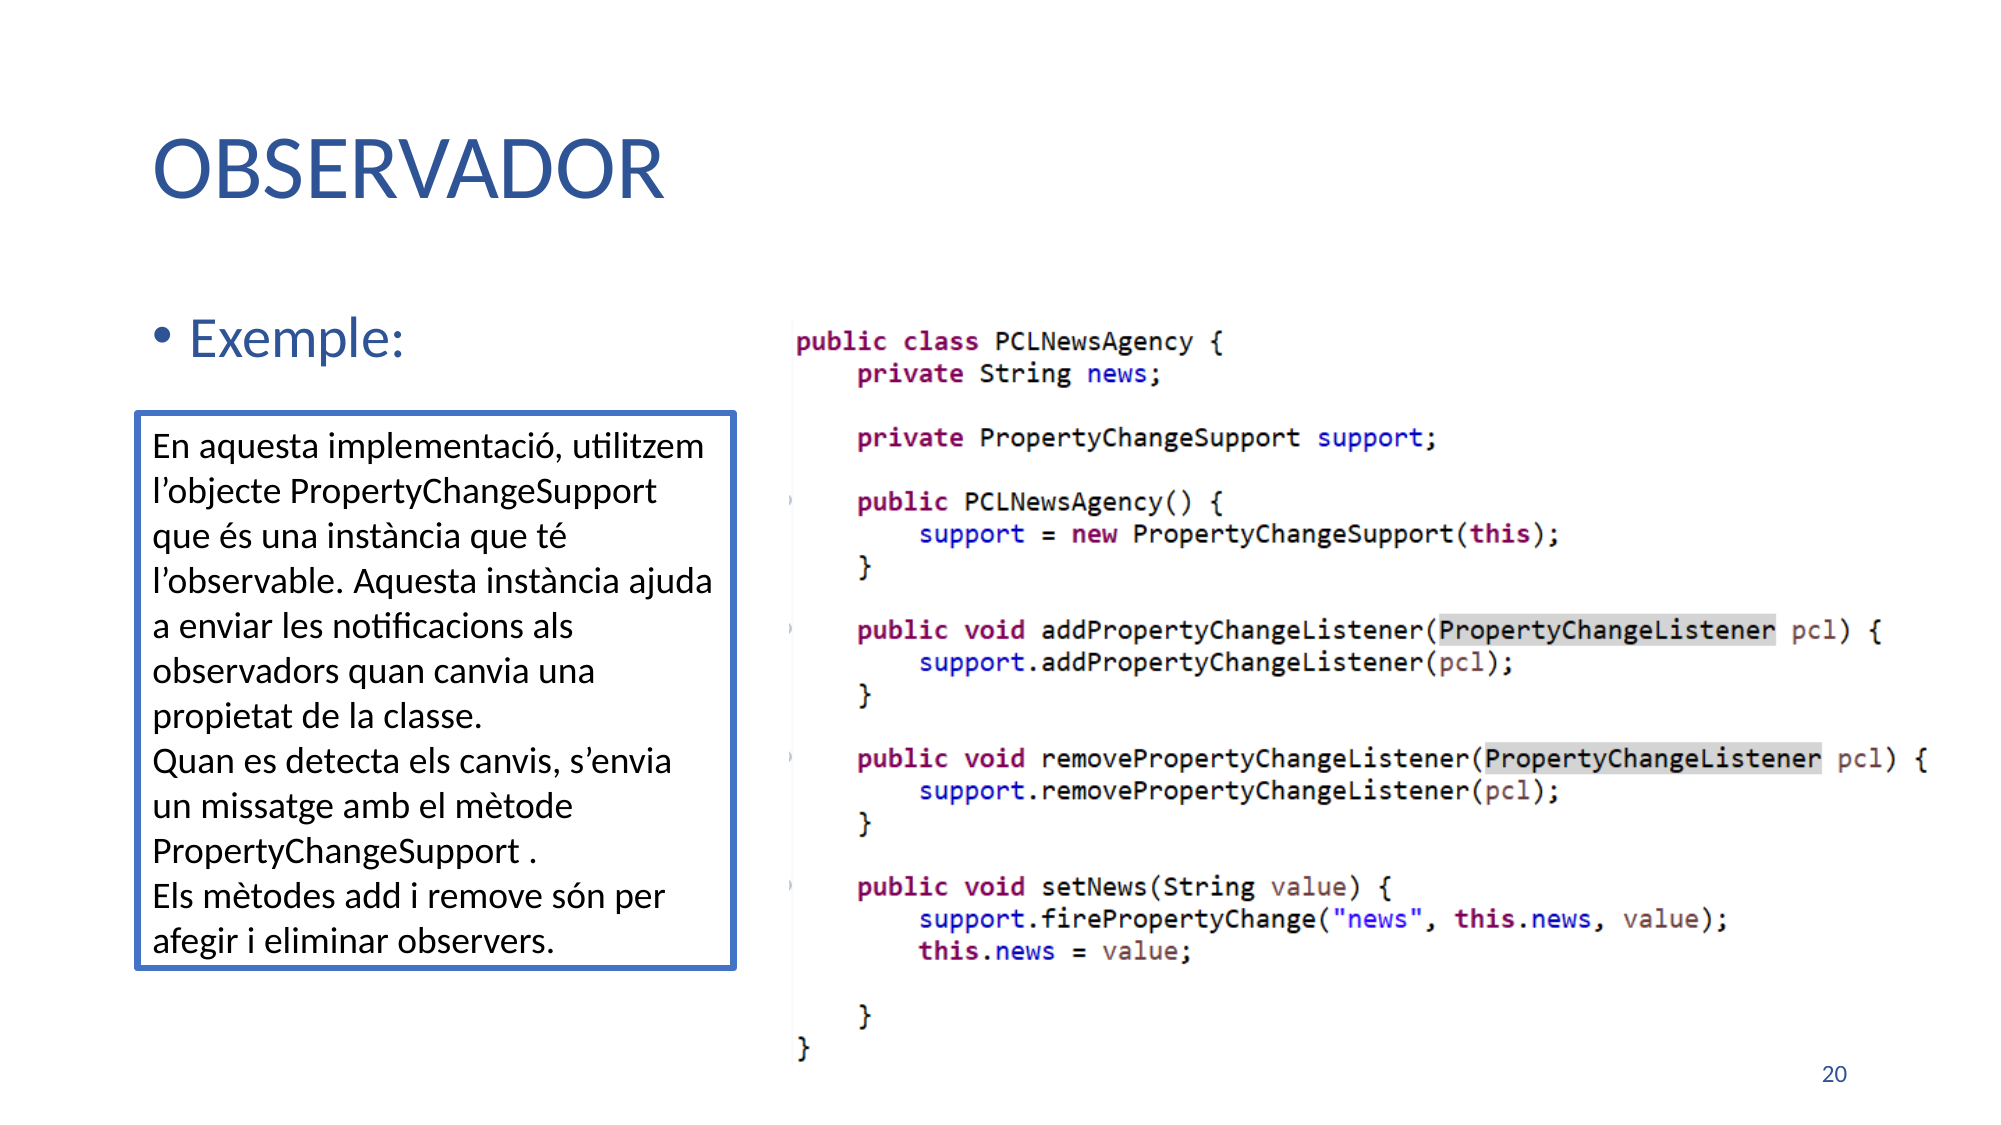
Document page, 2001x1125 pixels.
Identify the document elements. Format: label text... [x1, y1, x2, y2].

picture [789, 321, 1935, 1066]
text_box En aquesta implementació, utilitzem l’objecte PropertyChangeSupport que és una instància que té l’observable. Aquesta instància ajuda a enviar les notificacions als observadors quan canvia una propietat de la classe. Quan es detecta els canvis, s’envia un missatge amb el mètode PropertyChangeSupport . Els mètodes add i remove són per afegir i eliminar observers. [137, 413, 734, 969]
title OBSERVADOR [137, 59, 1863, 278]
list Exemple: [137, 299, 1863, 1014]
slide_number <number> [1412, 1066, 1863, 1103]
